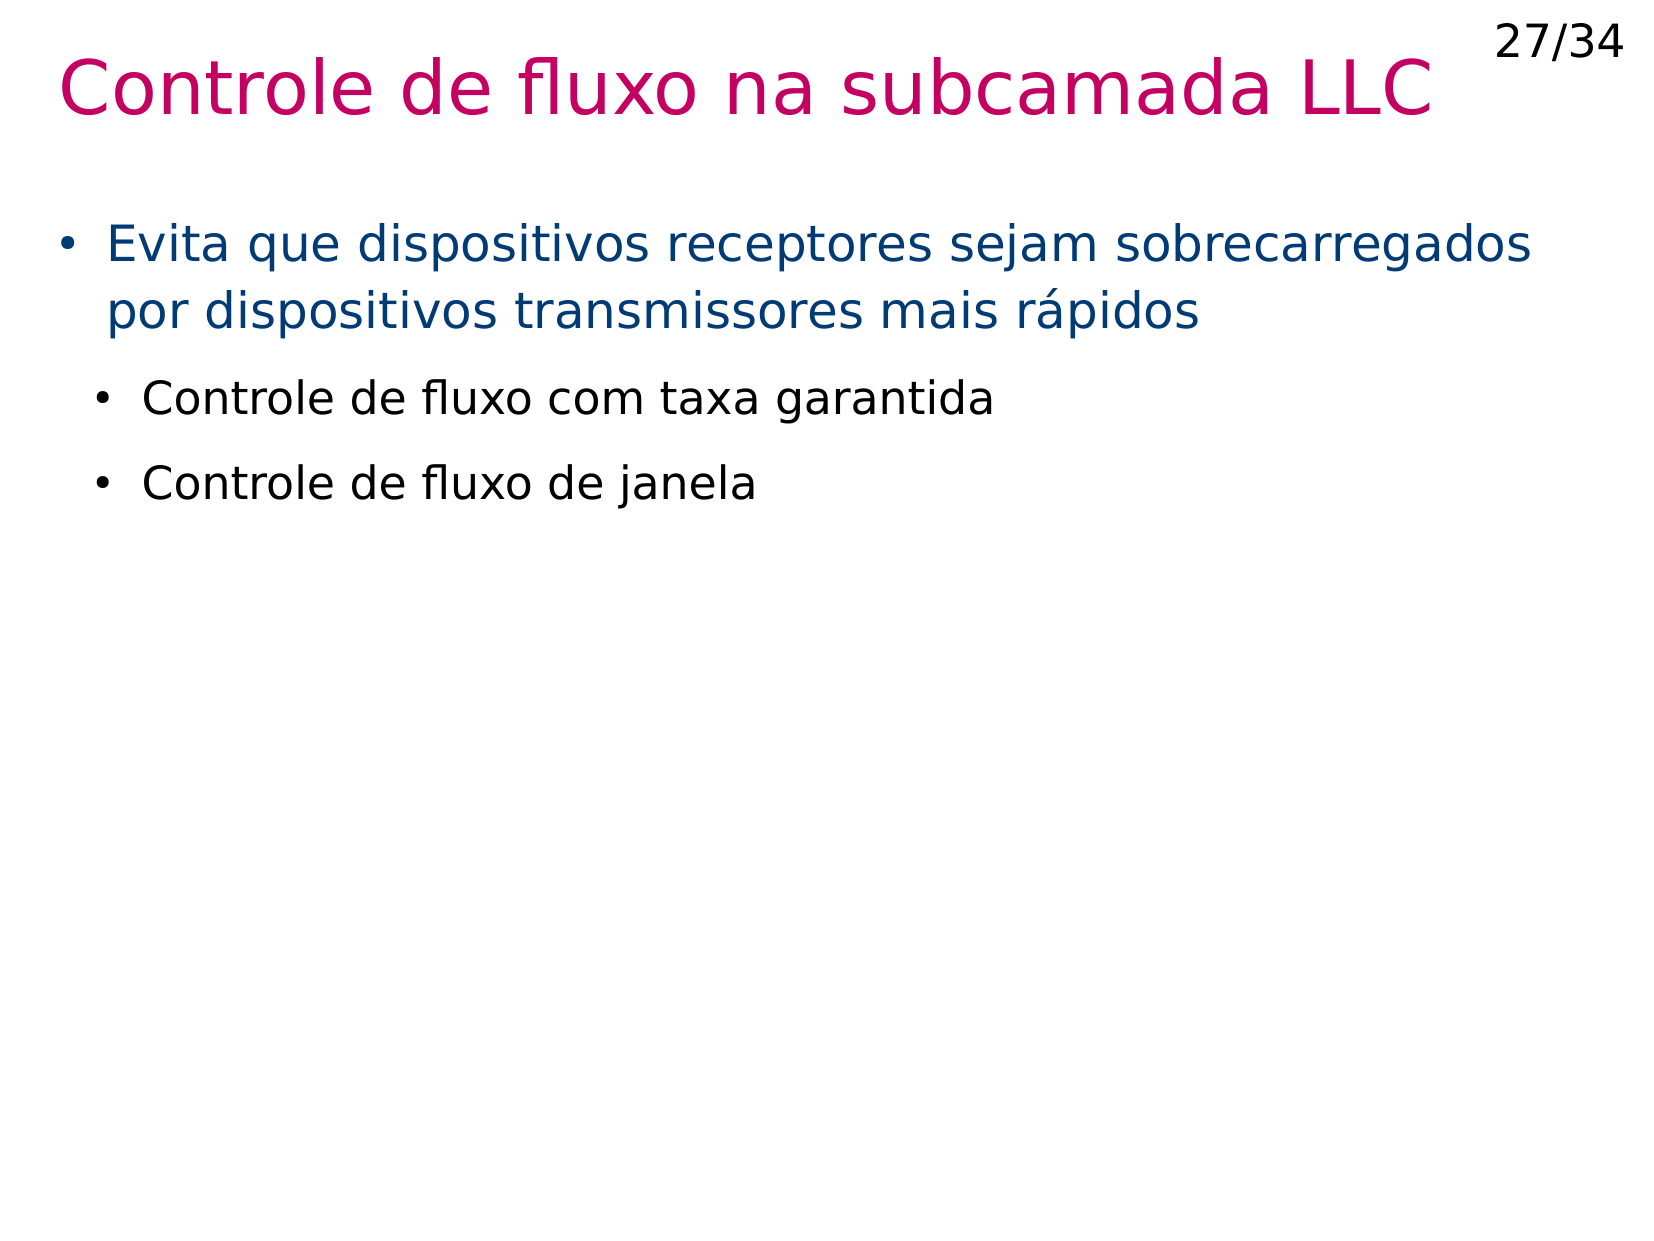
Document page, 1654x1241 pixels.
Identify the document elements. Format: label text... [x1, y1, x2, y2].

list Evita que dispositivos receptores sejam sobrecarregados por dispositivos transmissores mais rápidos Controle de fluxo com taxa garantida Controle de fluxo de janela [59, 206, 1625, 1211]
title Controle de fluxo na subcamada LLC [59, 29, 1625, 148]
